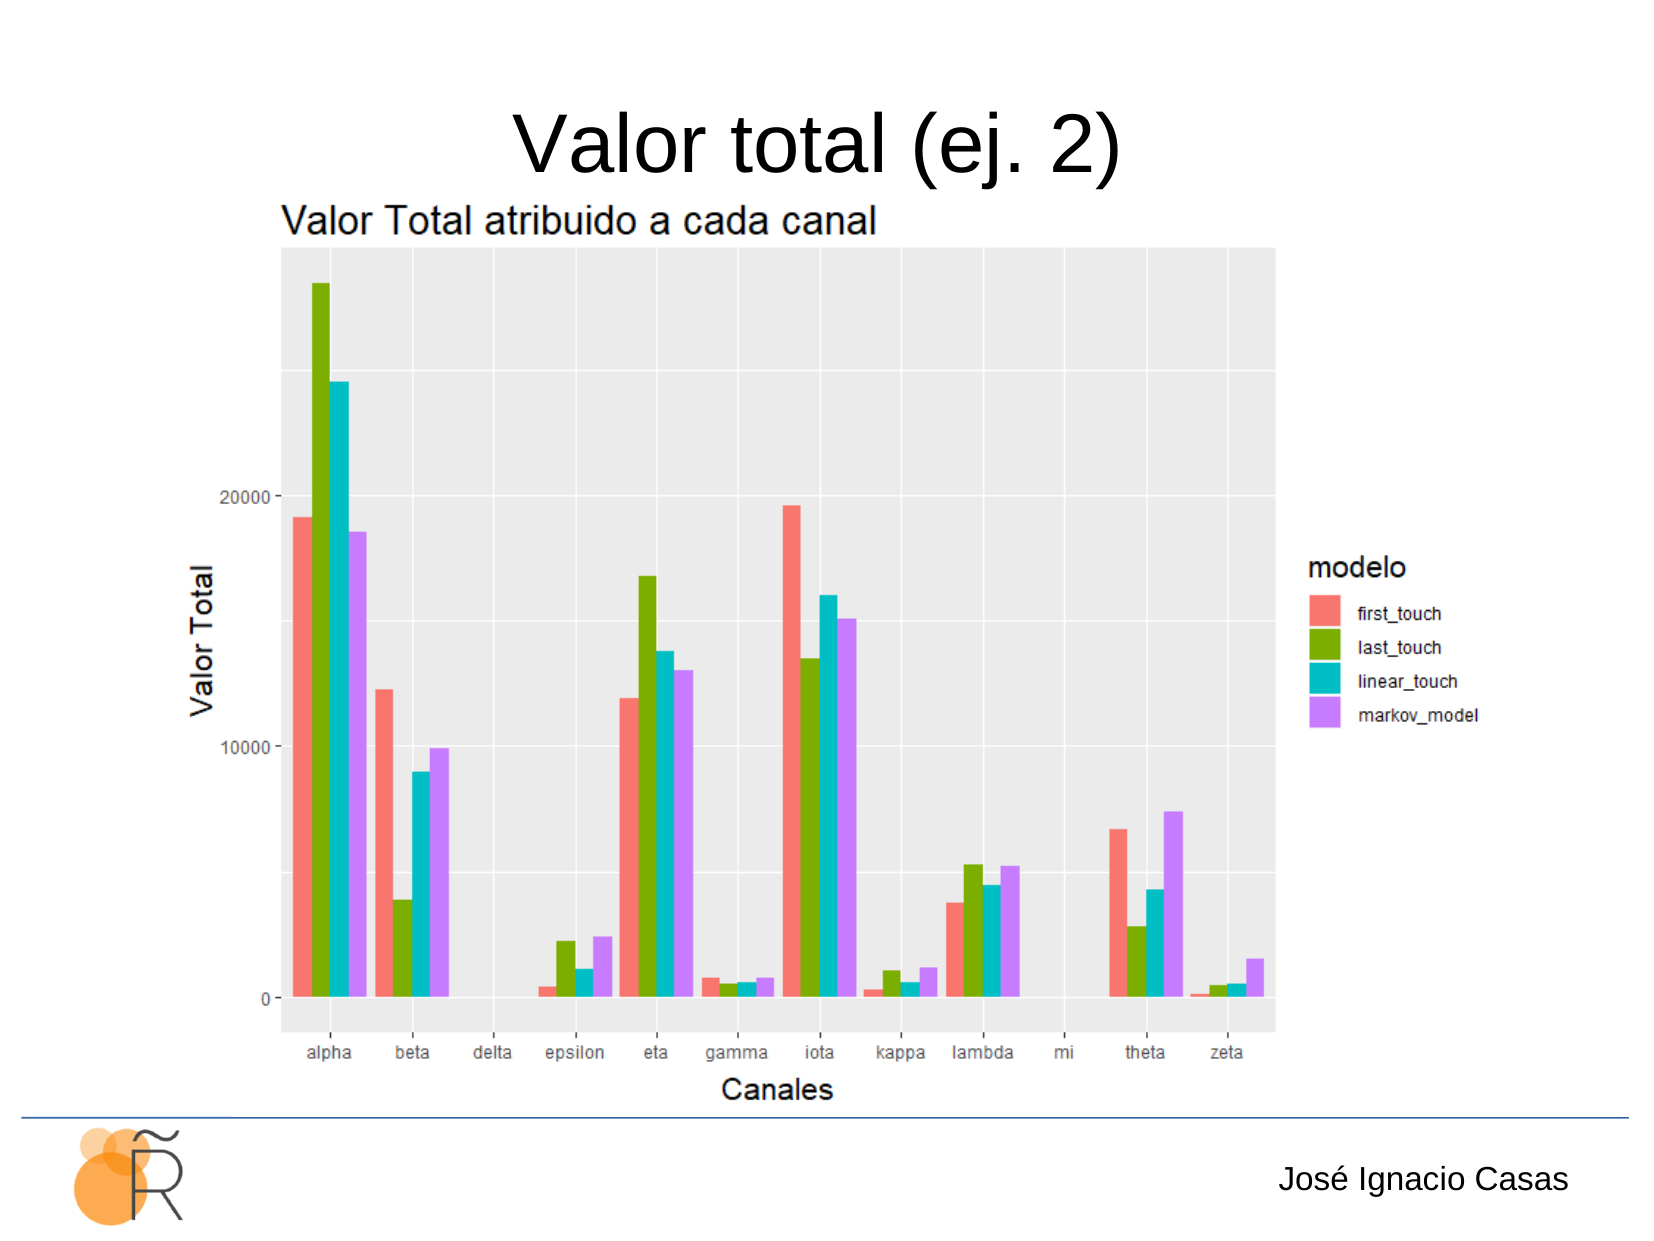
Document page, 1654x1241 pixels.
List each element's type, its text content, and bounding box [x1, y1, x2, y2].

picture [59, 192, 1501, 1116]
picture [59, 1119, 201, 1241]
title Valor total (ej. 2) [82, 49, 1555, 241]
